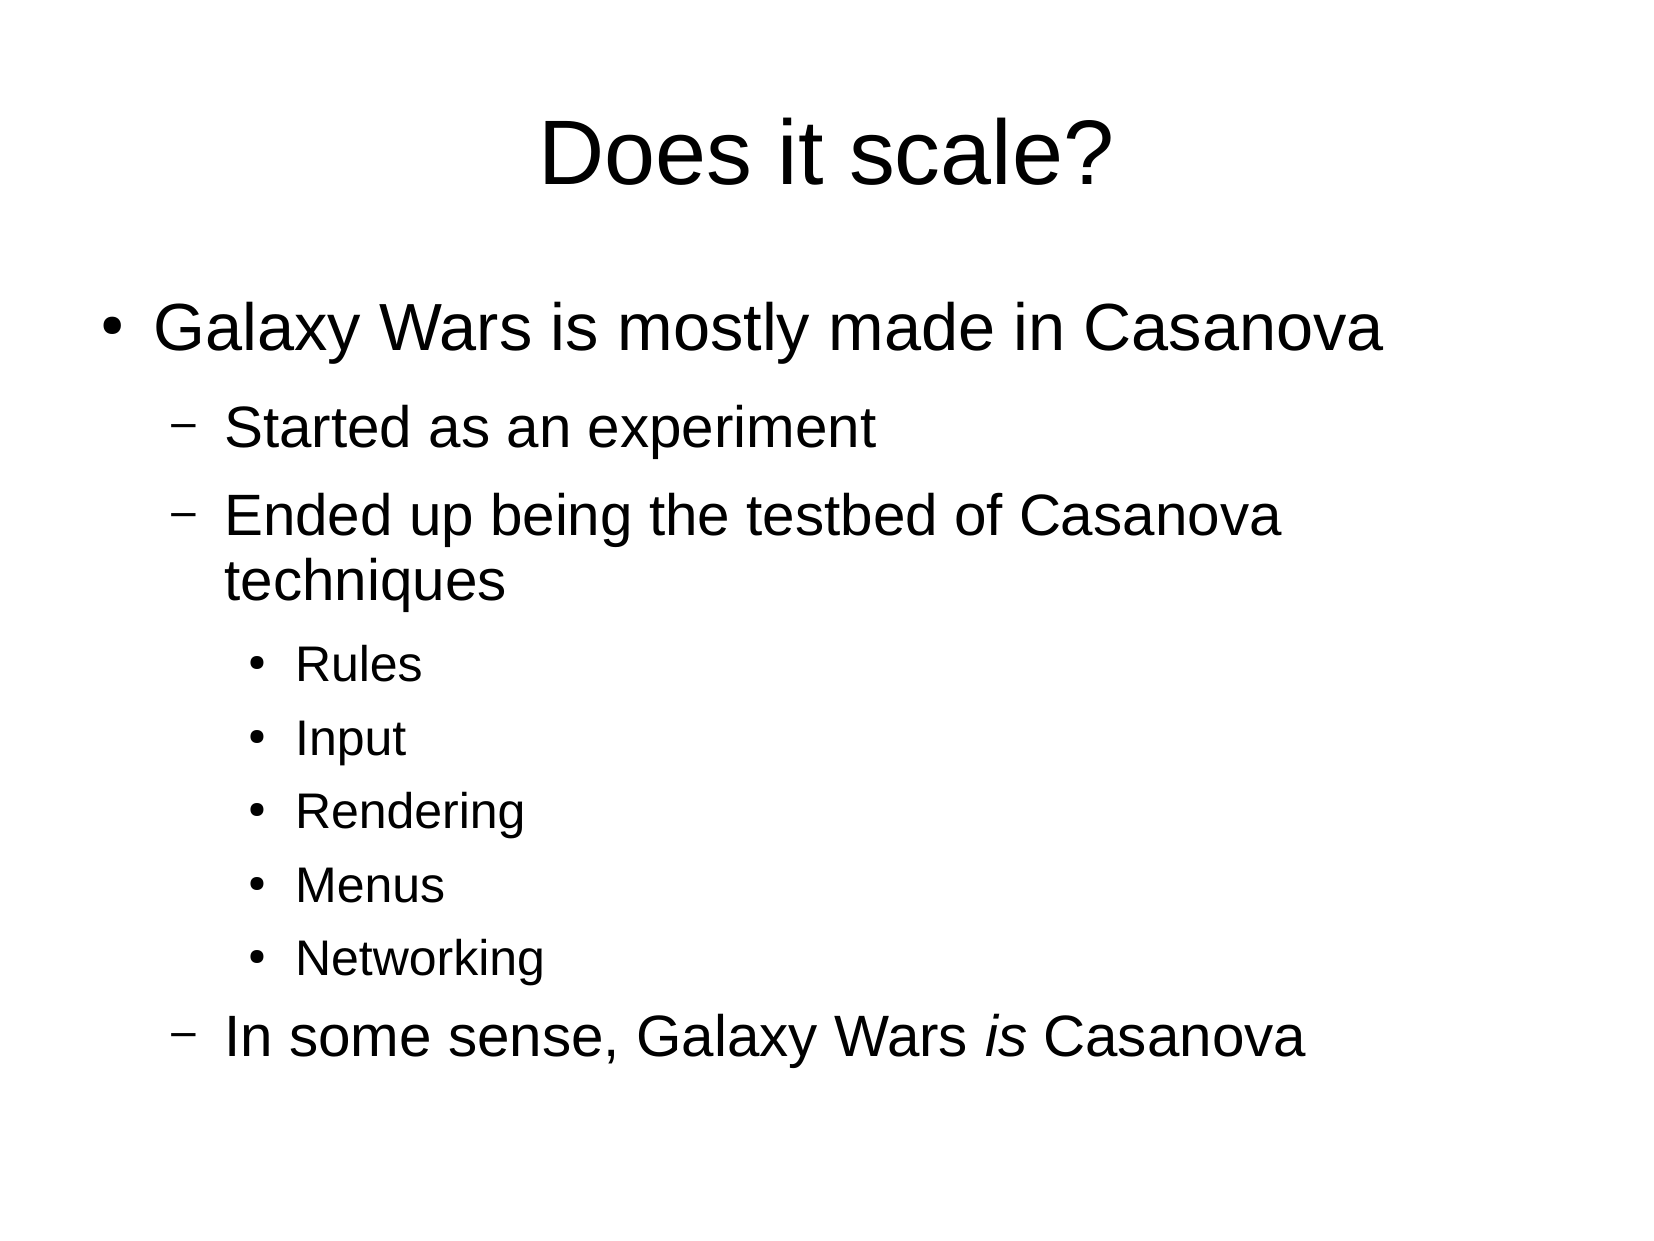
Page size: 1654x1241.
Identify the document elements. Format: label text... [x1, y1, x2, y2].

title Does it scale? [82, 49, 1571, 257]
list Galaxy Wars is mostly made in Casanova Started as an experiment Ended up being the testbed of Casanova techniques Rules Input Rendering Menus Networking In some sense, Galaxy Wars is Casanova [82, 290, 1571, 1109]
